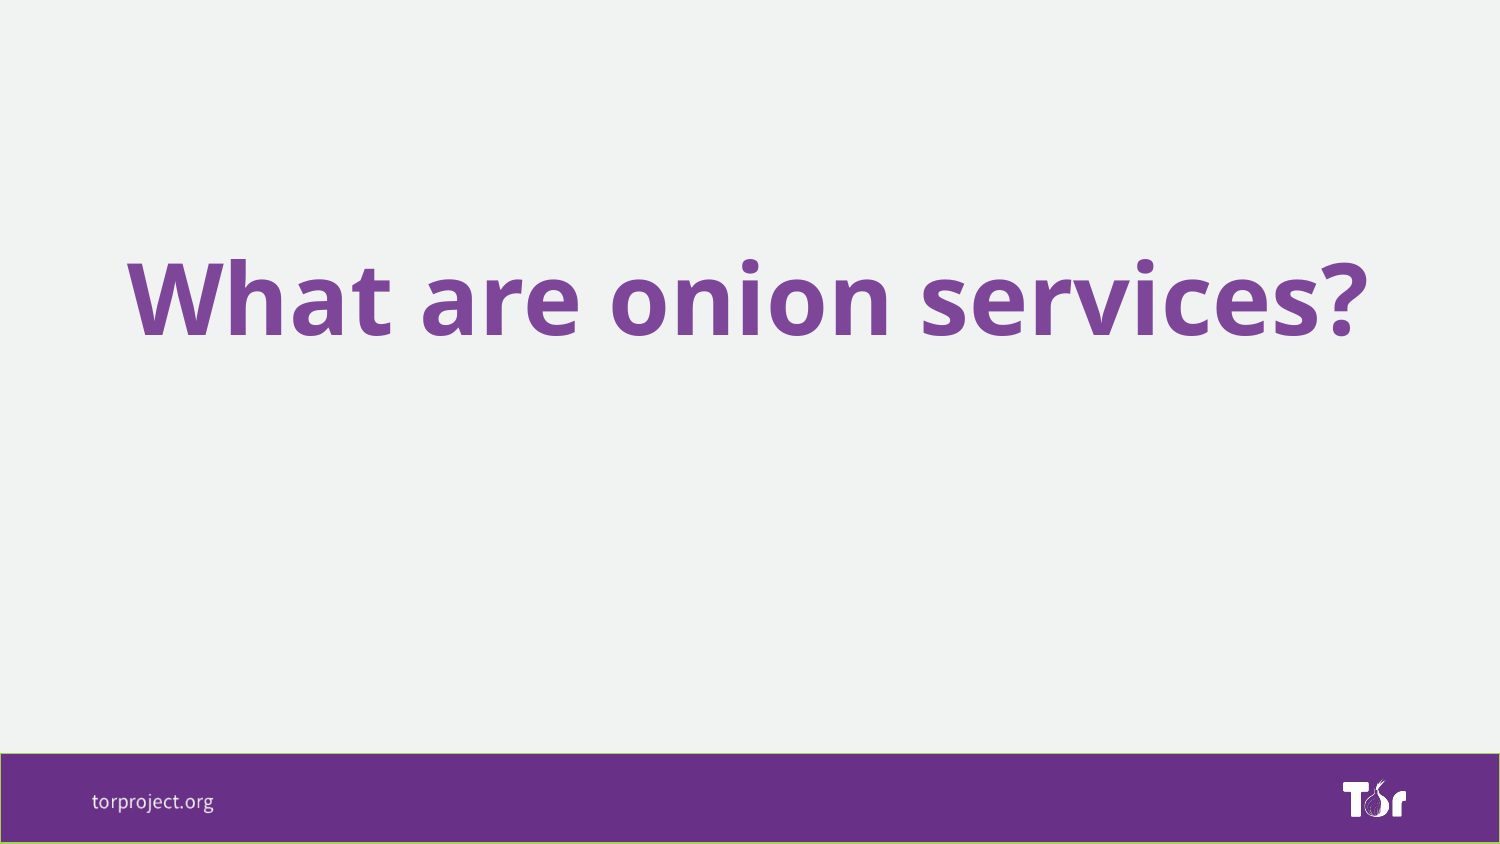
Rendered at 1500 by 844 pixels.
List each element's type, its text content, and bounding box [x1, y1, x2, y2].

text_box What are onion services? [112, 148, 1388, 443]
picture [75, 780, 604, 821]
picture [1343, 778, 1406, 817]
